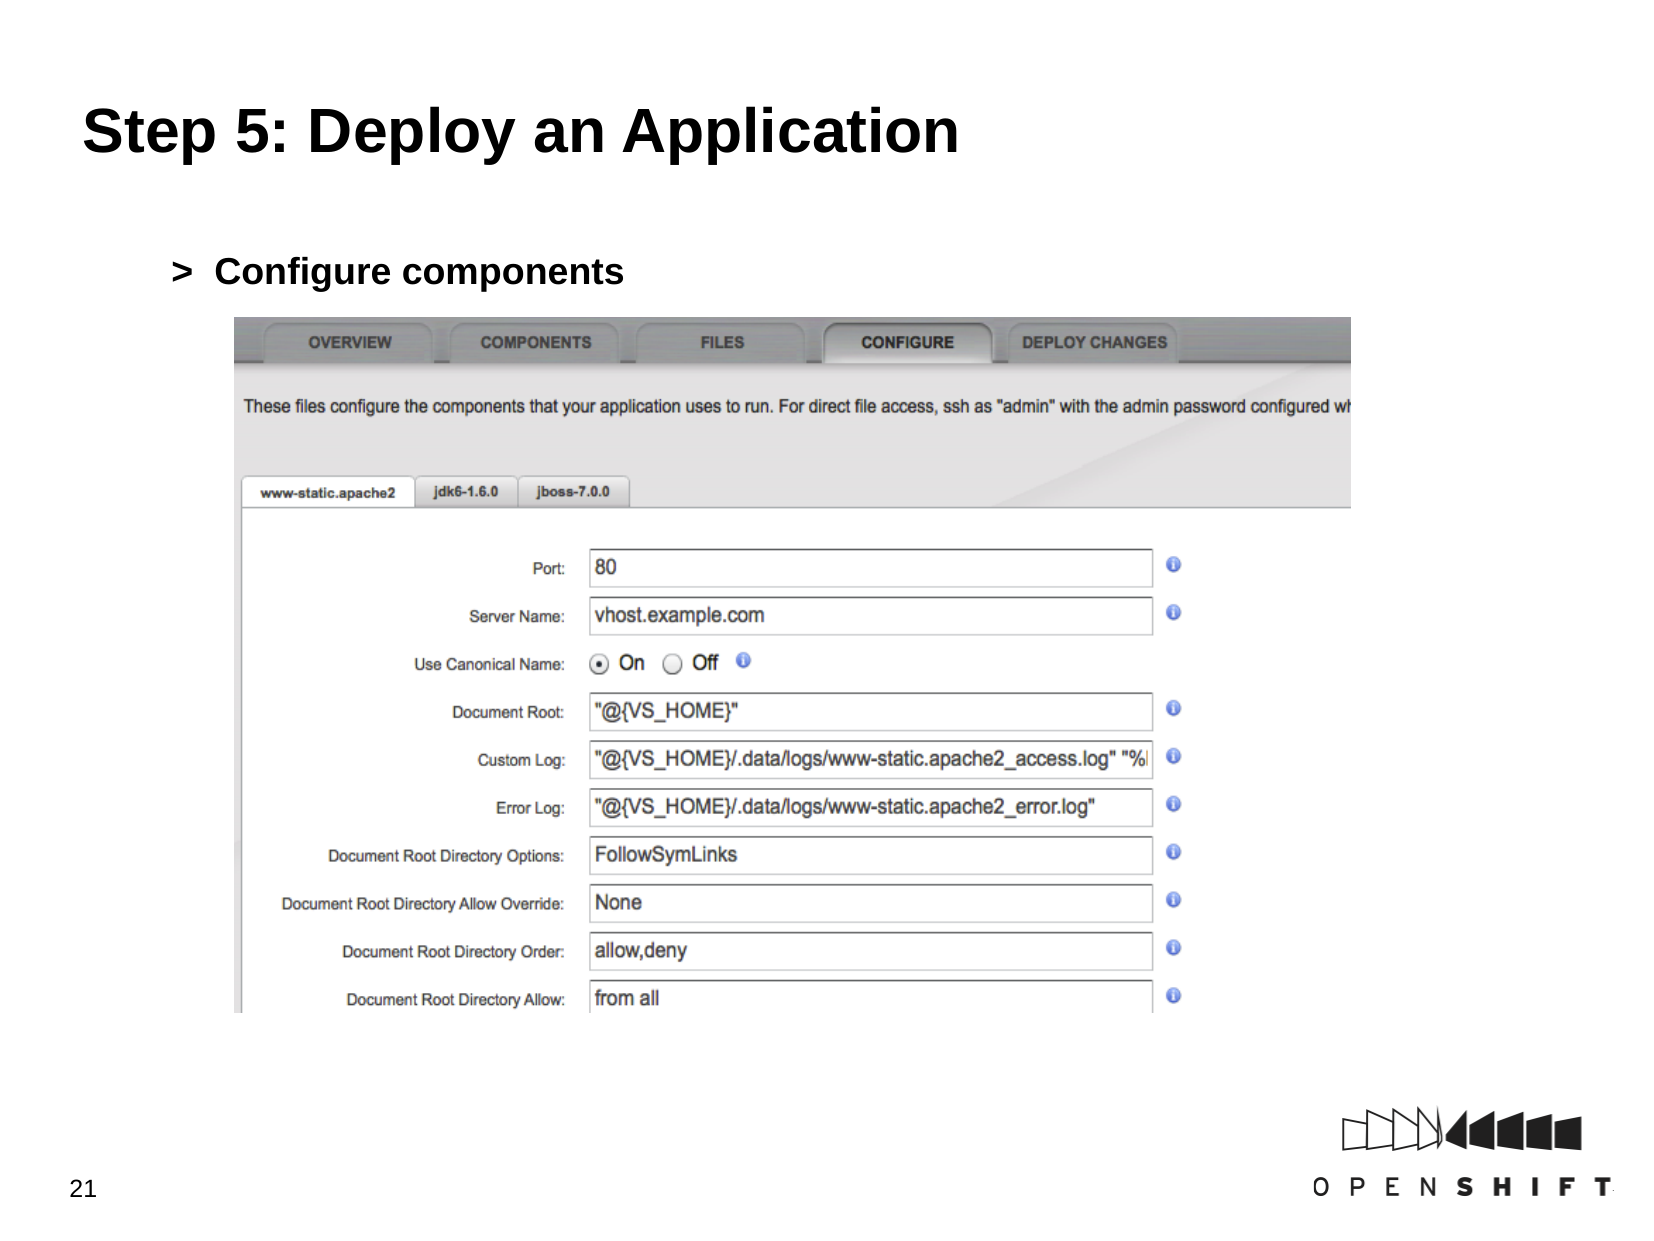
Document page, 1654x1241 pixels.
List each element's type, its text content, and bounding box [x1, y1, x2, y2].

text_box > Configure components [156, 243, 641, 301]
picture [1313, 1104, 1614, 1200]
picture [234, 317, 1351, 1013]
title Step 5: Deploy an Application [82, 37, 1571, 226]
